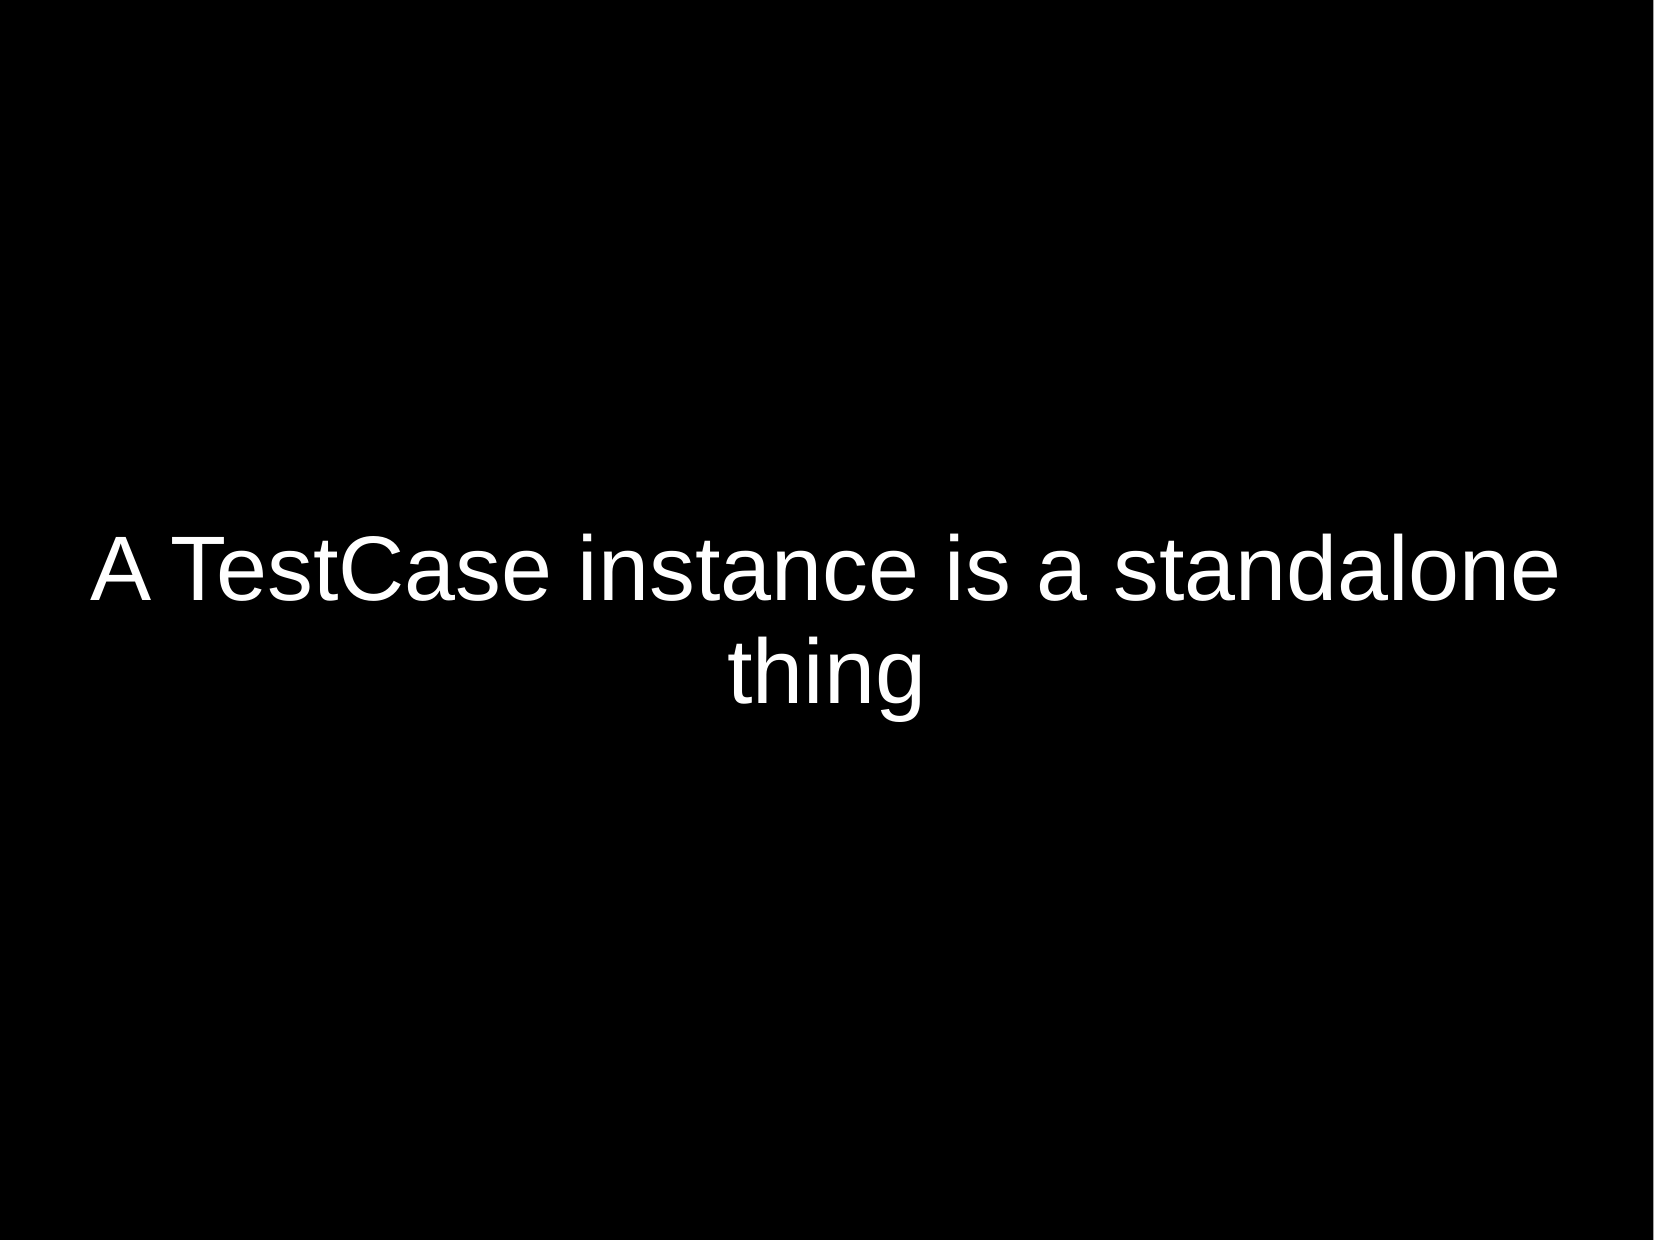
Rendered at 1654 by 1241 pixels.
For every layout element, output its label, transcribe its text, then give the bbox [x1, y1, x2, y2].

title A TestCase instance is a standalone thing [82, 517, 1571, 723]
